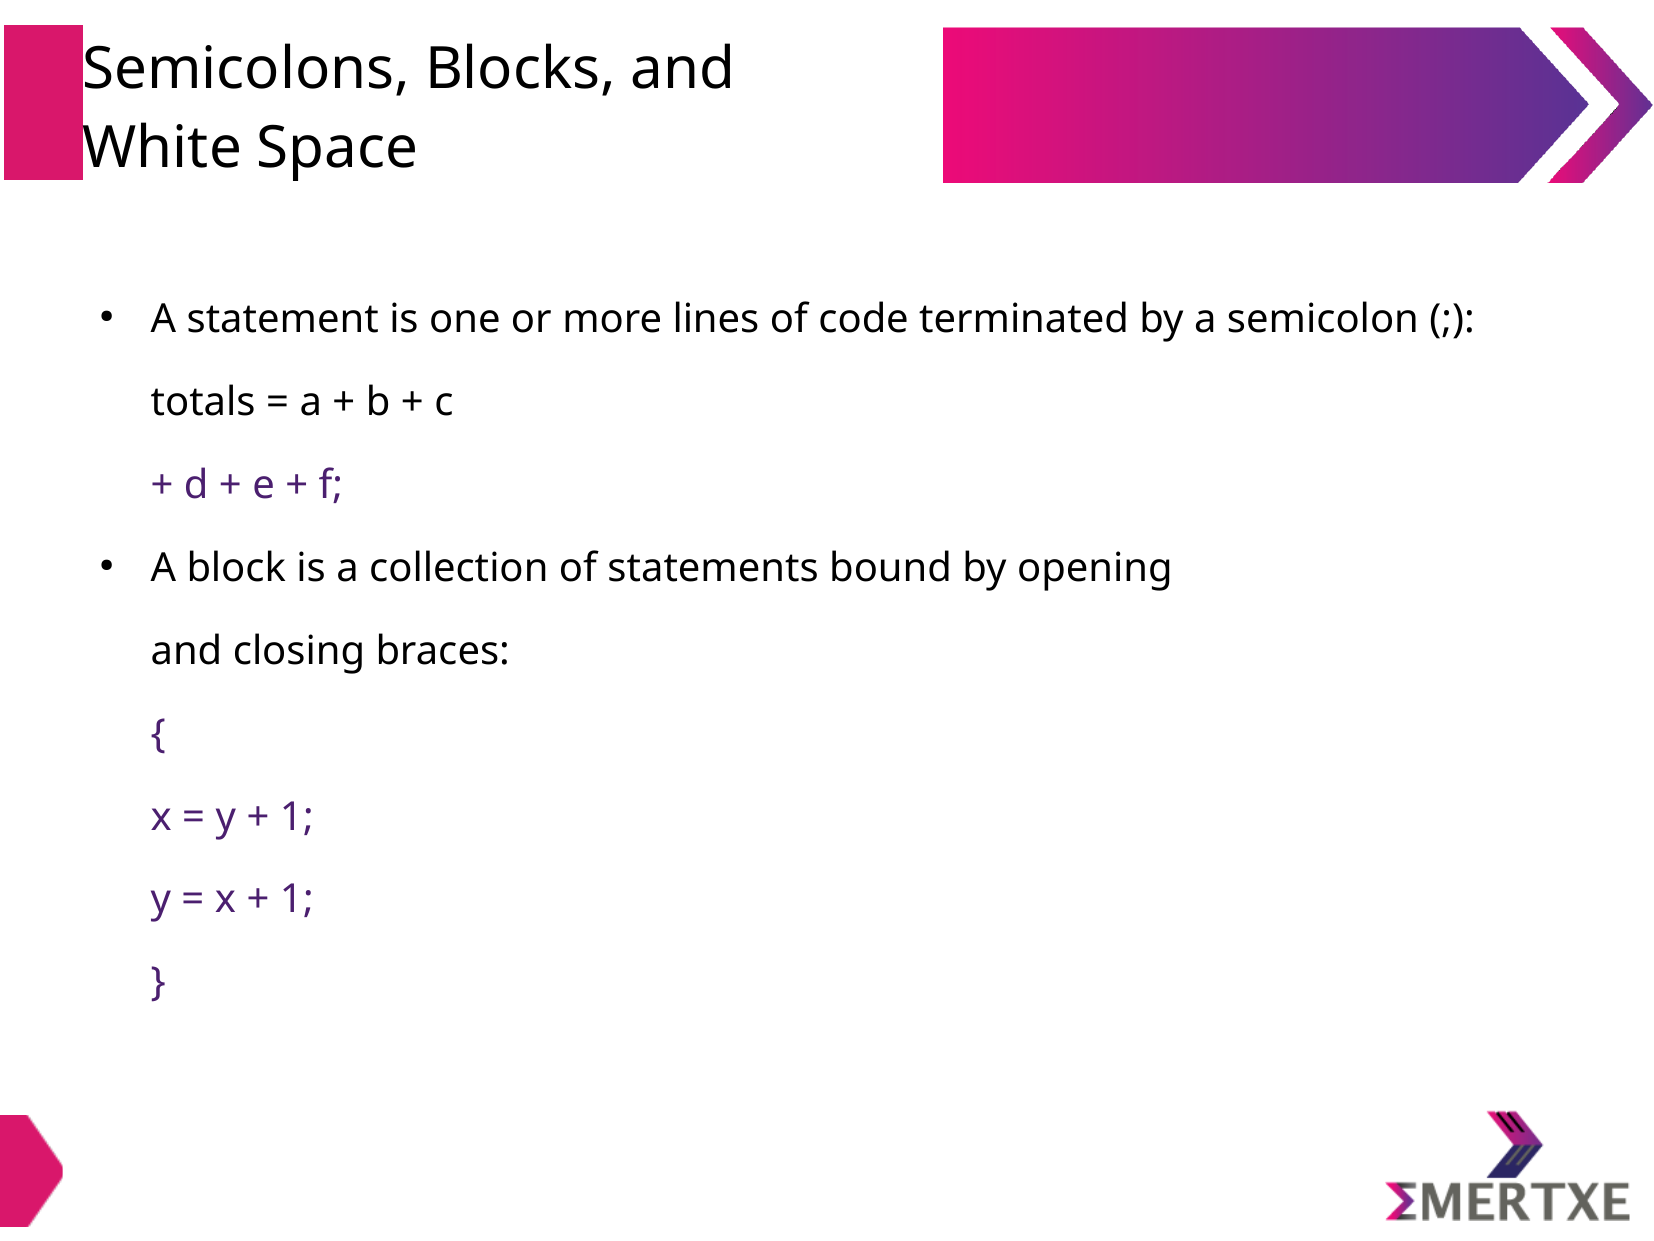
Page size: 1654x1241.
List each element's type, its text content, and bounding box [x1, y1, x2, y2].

picture [1571, 27, 1653, 183]
list A statement is one or more lines of code terminated by a semicolon (;): totals = a + b + c + d + e + f; A block is a collection of statements bound by opening and closing braces: { x = y + 1; y = x + 1; } [82, 290, 1571, 1010]
picture [1385, 1107, 1631, 1221]
title Semicolons, Blocks, and White Space [82, 2, 1571, 210]
